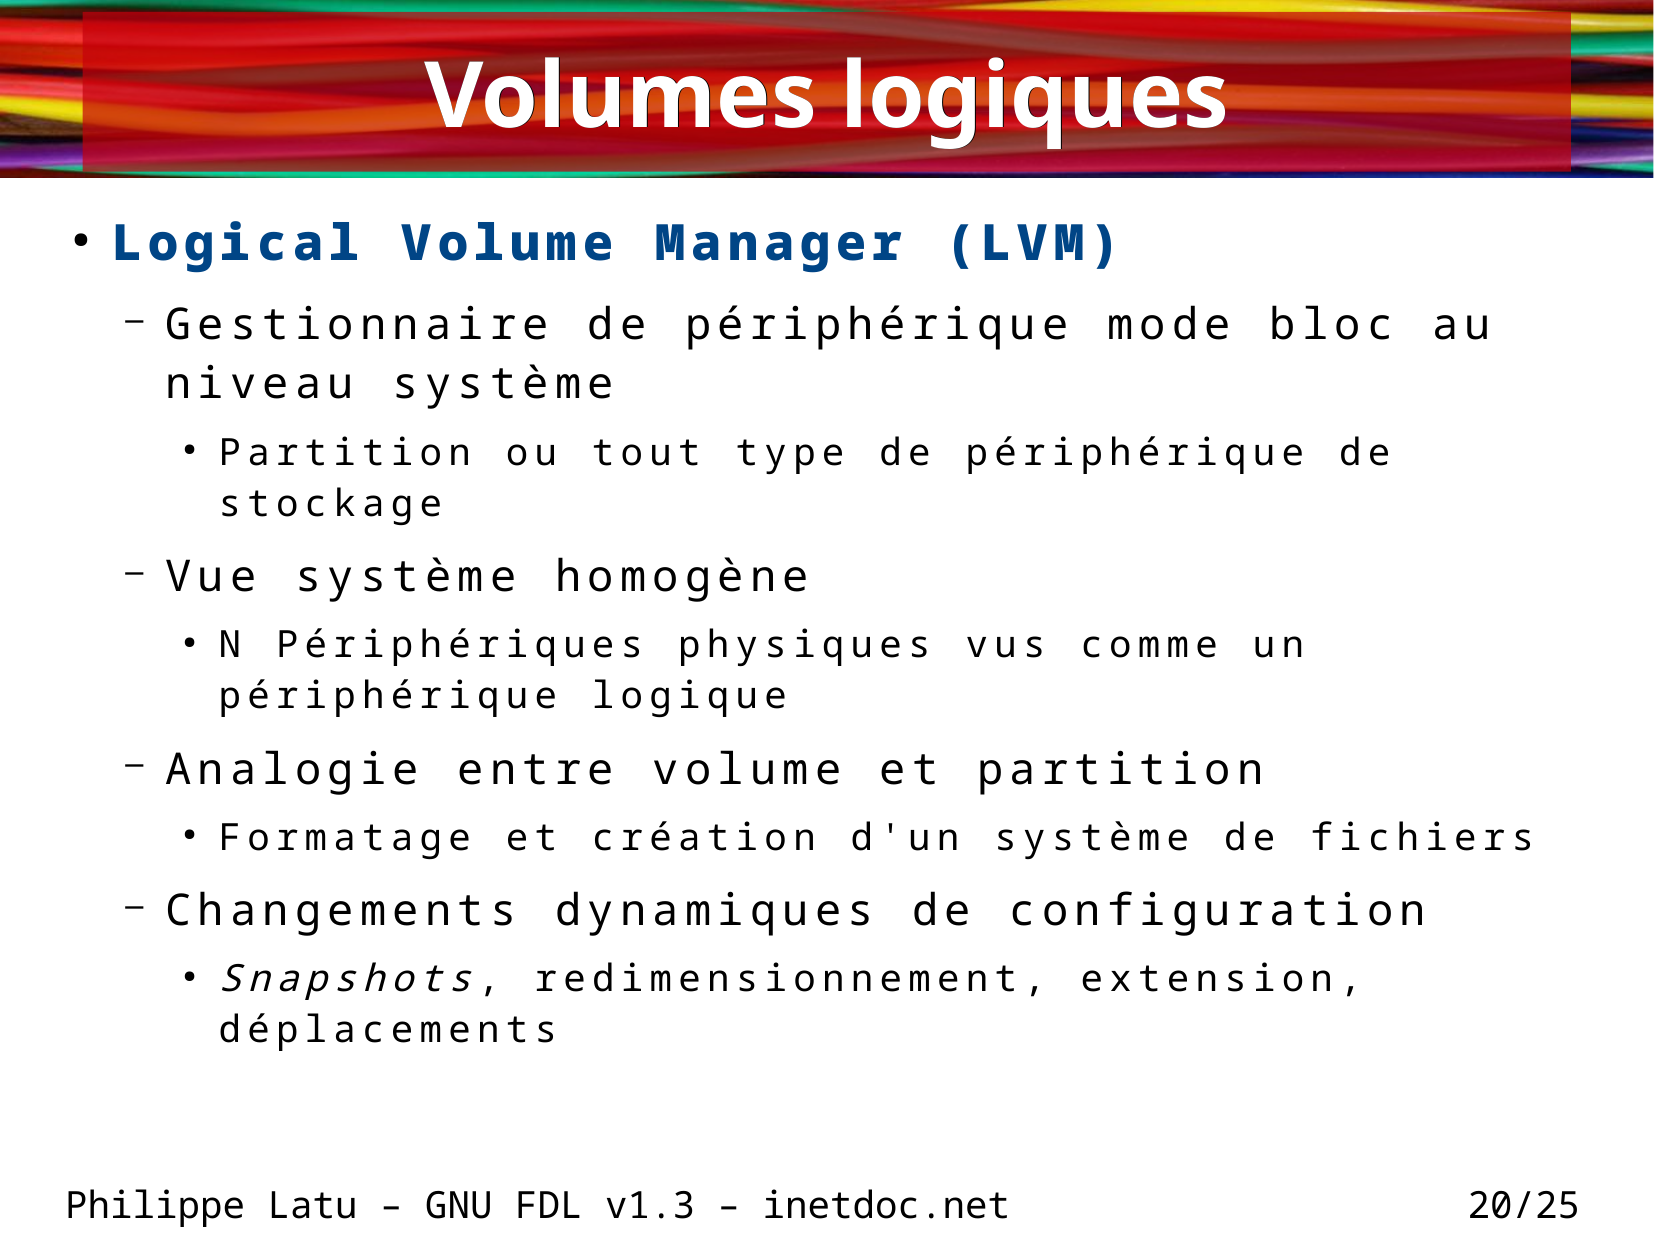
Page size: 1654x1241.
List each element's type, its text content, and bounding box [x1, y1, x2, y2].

title Volumes logiques [82, 11, 1571, 172]
picture [0, 0, 1654, 178]
text_box Philippe Latu – GNU FDL v1.3 – inetdoc.net <numéro>/25 [59, 1133, 1595, 1237]
list Logical Volume Manager (LVM) Gestionnaire de périphérique mode bloc au niveau système Partition ou tout type de périphérique de stockage Vue système homogène N Périphériques physiques vus comme un périphérique logique Analogie entre volume et partition Formatage et création d'un système de fichiers Changements dynamiques de configuration Snapshots, redimensionnement, extension, déplacements [59, 206, 1548, 1099]
